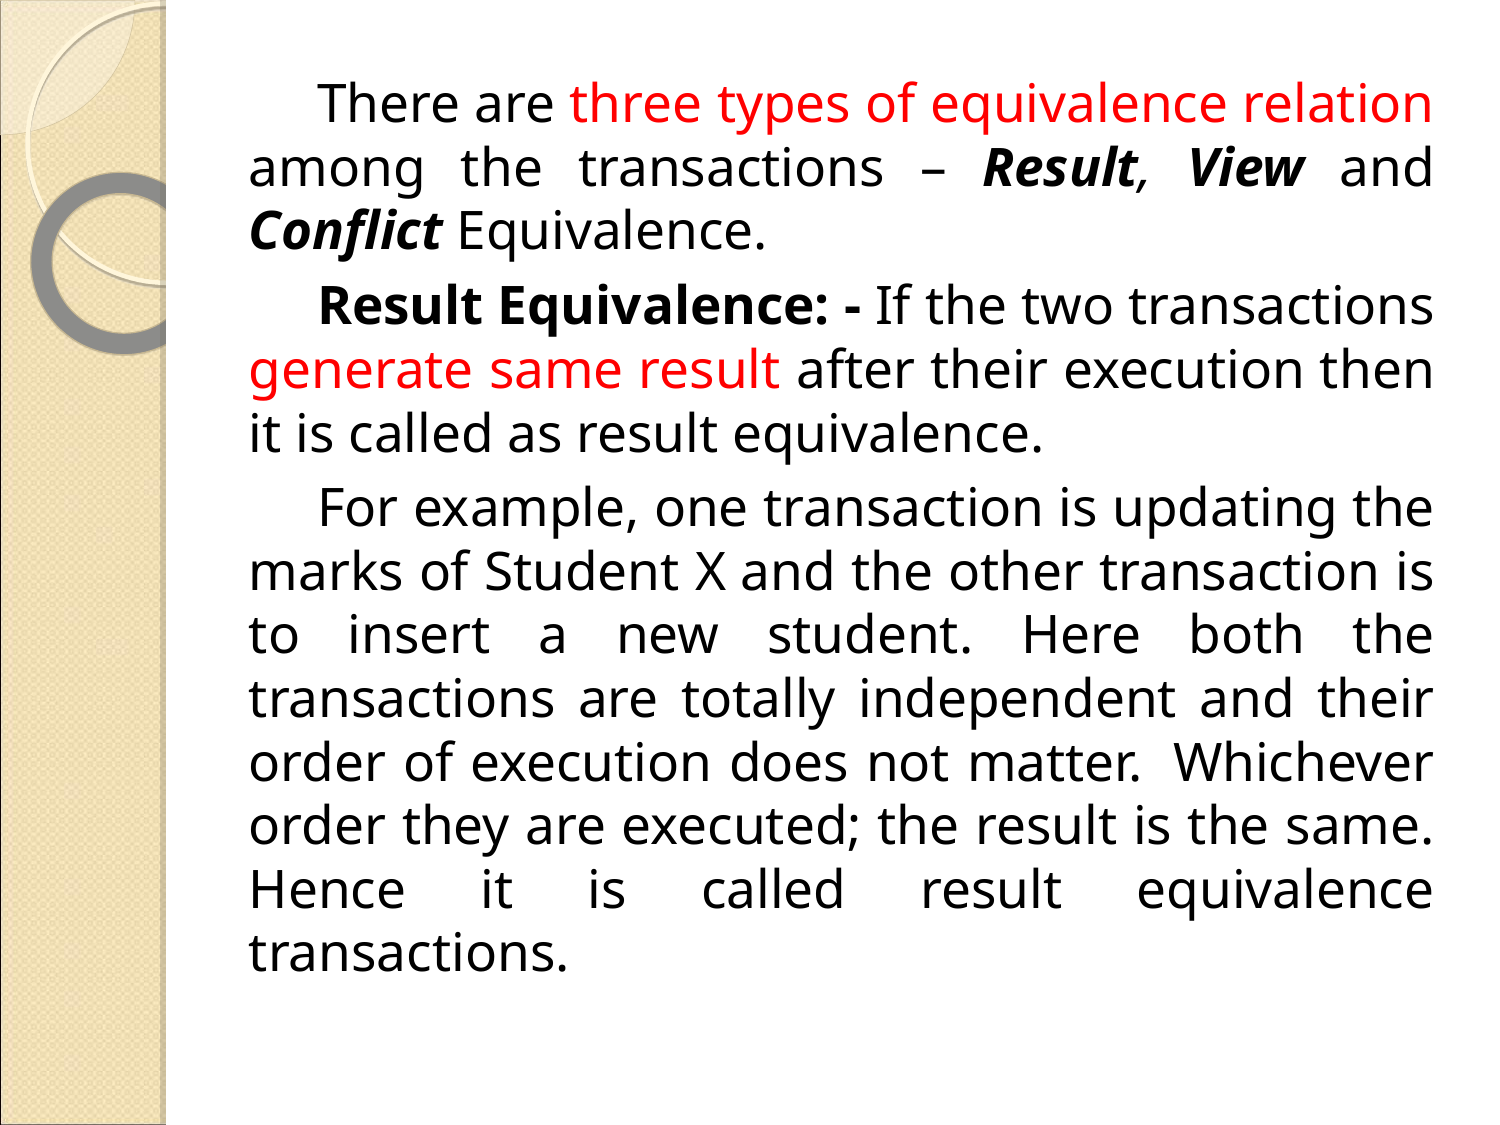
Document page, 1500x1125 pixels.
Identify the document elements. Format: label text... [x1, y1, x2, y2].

list There are three types of equivalence relation among the transactions – Result, View and Conflict Equivalence. Result Equivalence: - If the two transactions generate same result after their execution then it is called as result equivalence. For example, one transaction is updating the marks of Student X and the other transaction is to insert a new student. Here both the transactions are totally independent and their order of execution does not matter. Whichever order they are executed; the result is the same. Hence it is called result equivalence transactions. [125, 62, 1451, 1013]
